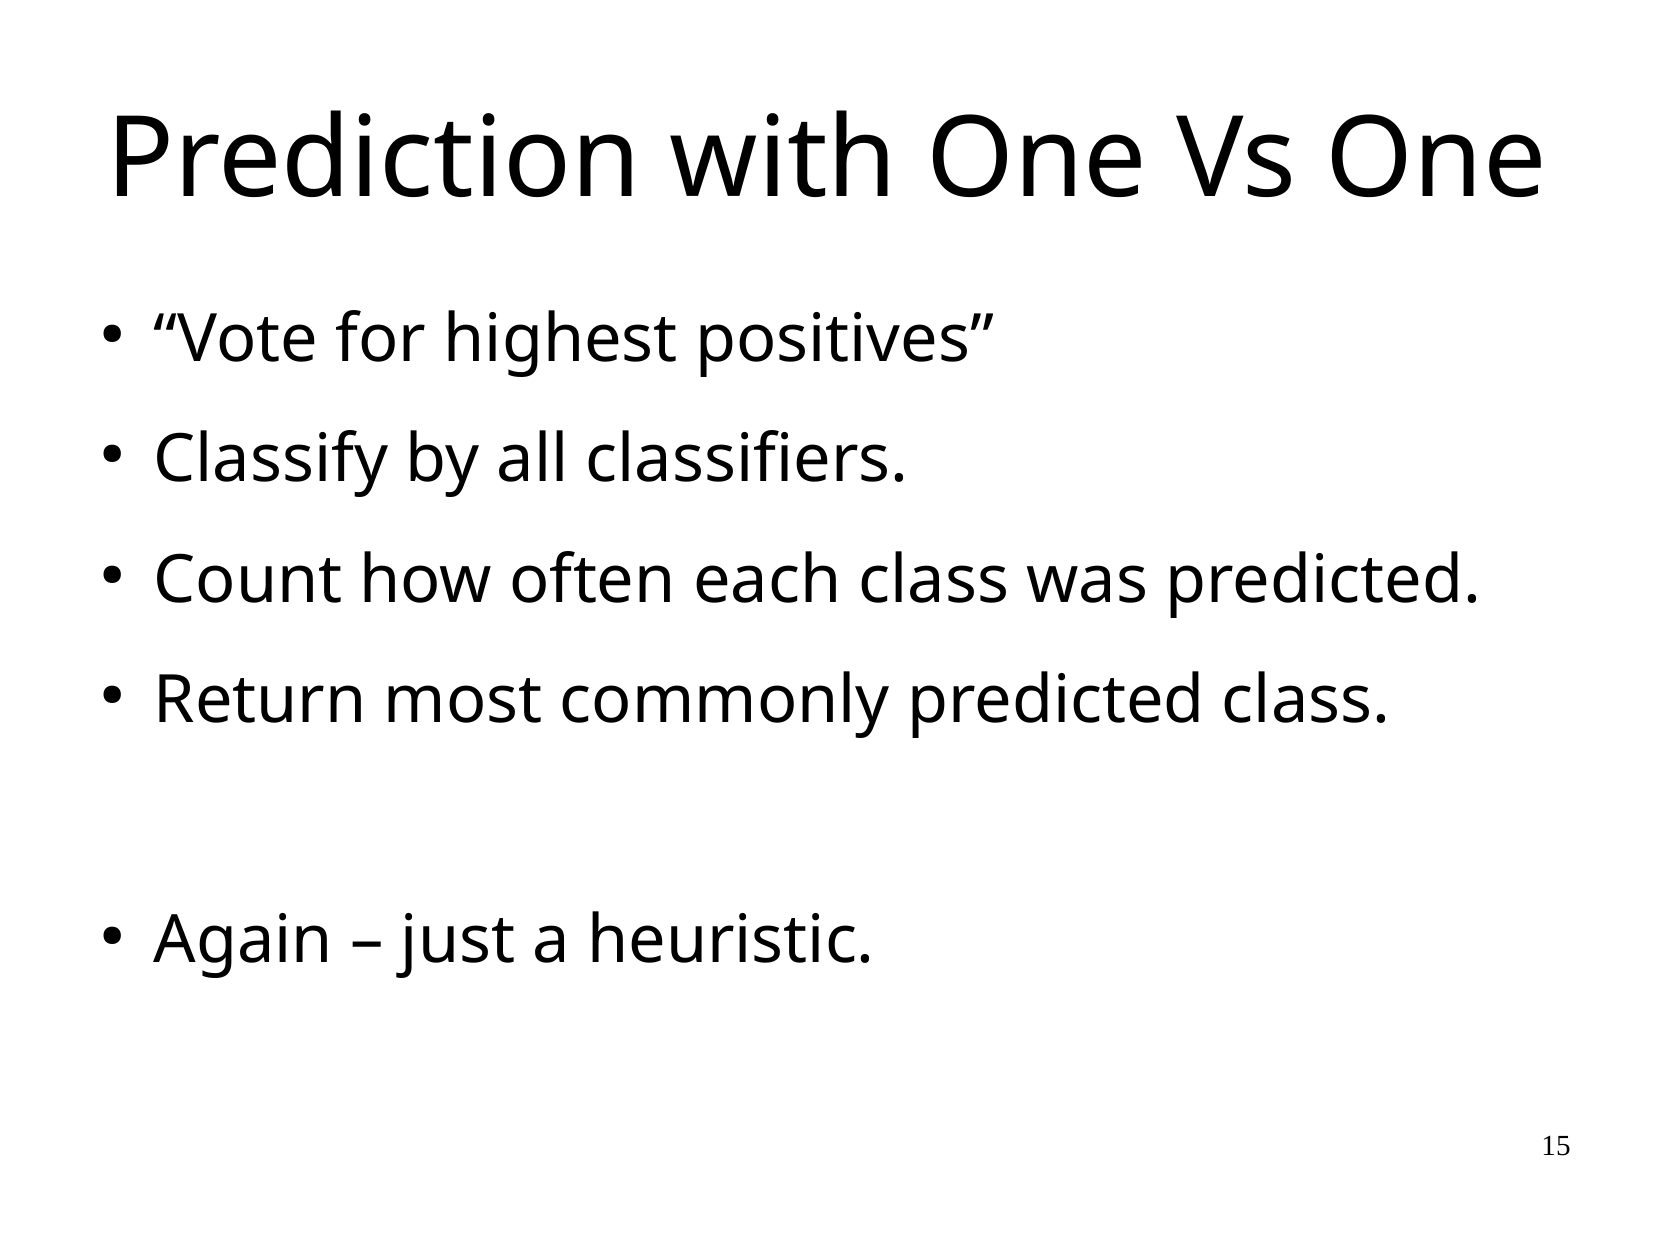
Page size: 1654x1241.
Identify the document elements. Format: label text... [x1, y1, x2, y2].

title Prediction with One Vs One [82, 49, 1571, 257]
list “Vote for highest positives” Classify by all classifiers. Count how often each class was predicted. Return most commonly predicted class. Again – just a heuristic. [82, 290, 1571, 1010]
